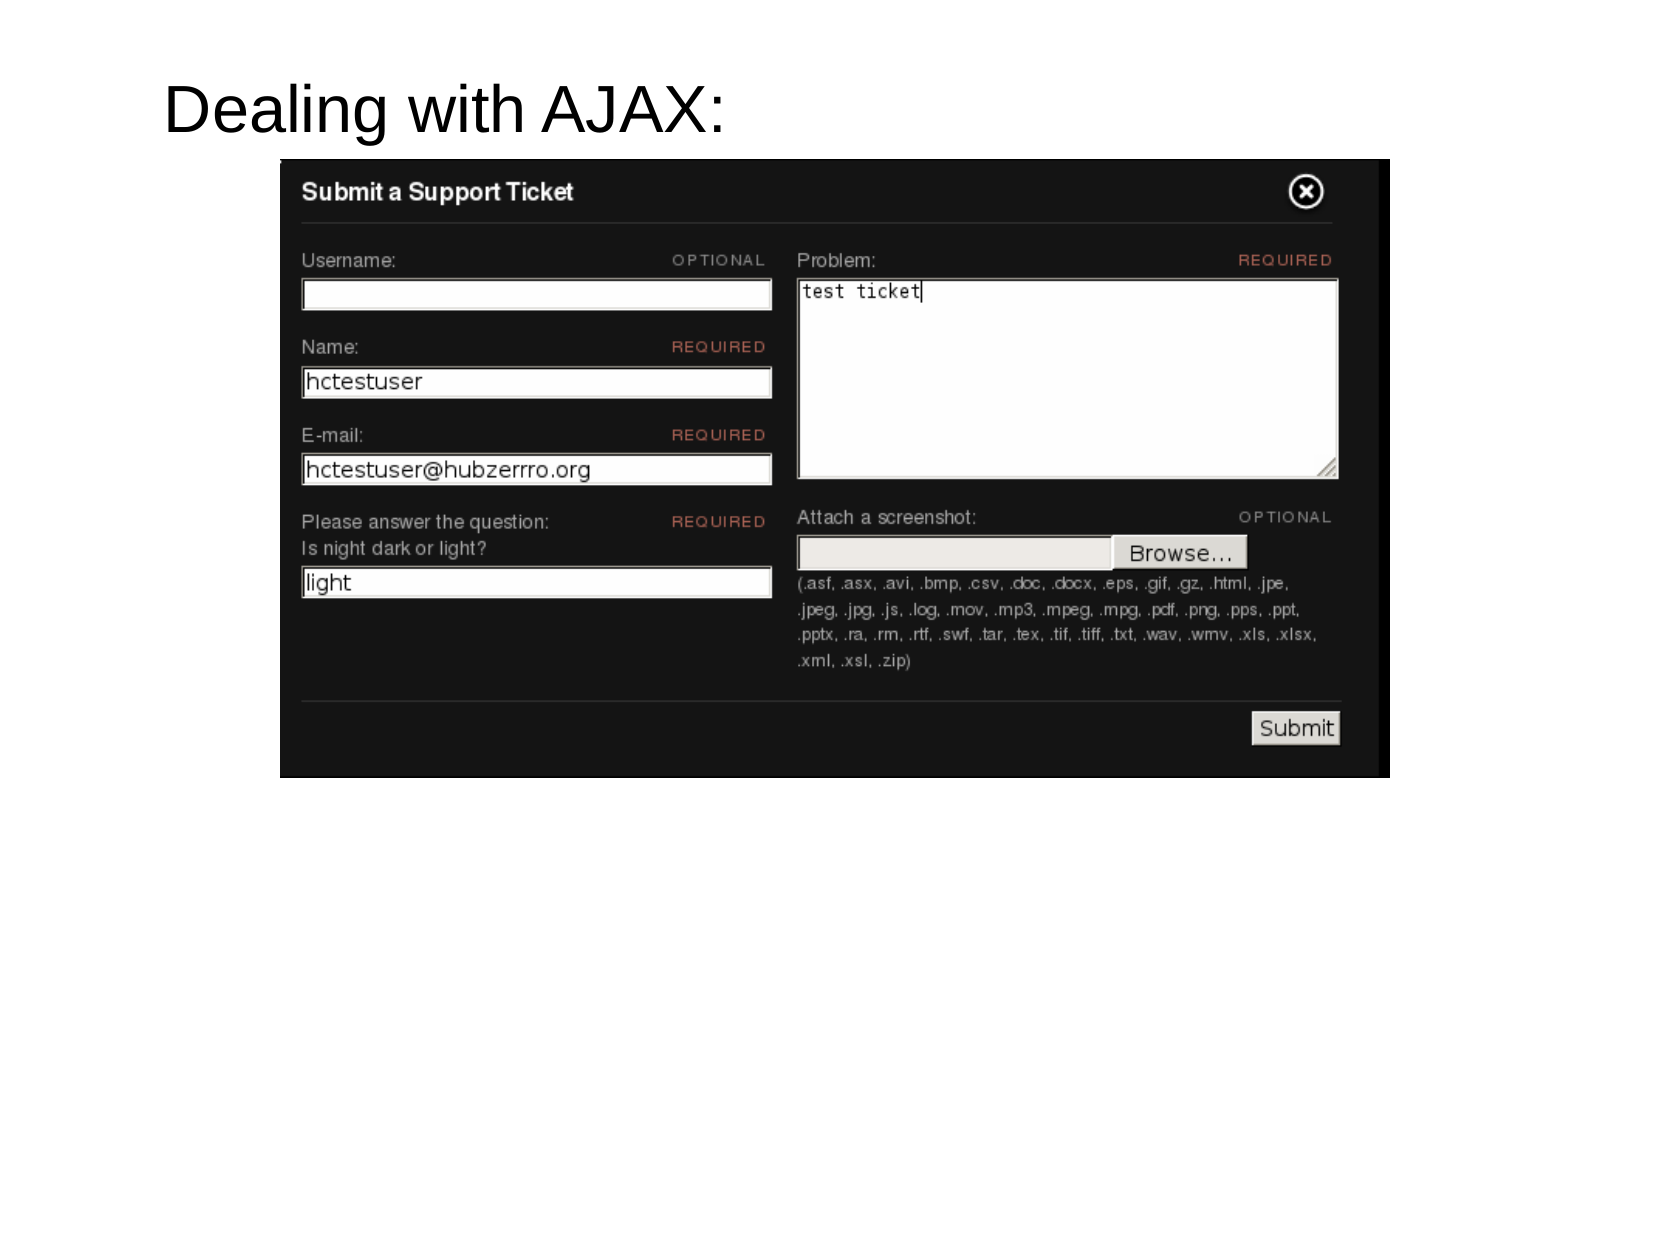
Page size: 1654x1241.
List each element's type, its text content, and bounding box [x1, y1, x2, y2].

text_box Dealing with AJAX: [149, 64, 744, 155]
picture [280, 159, 1390, 778]
